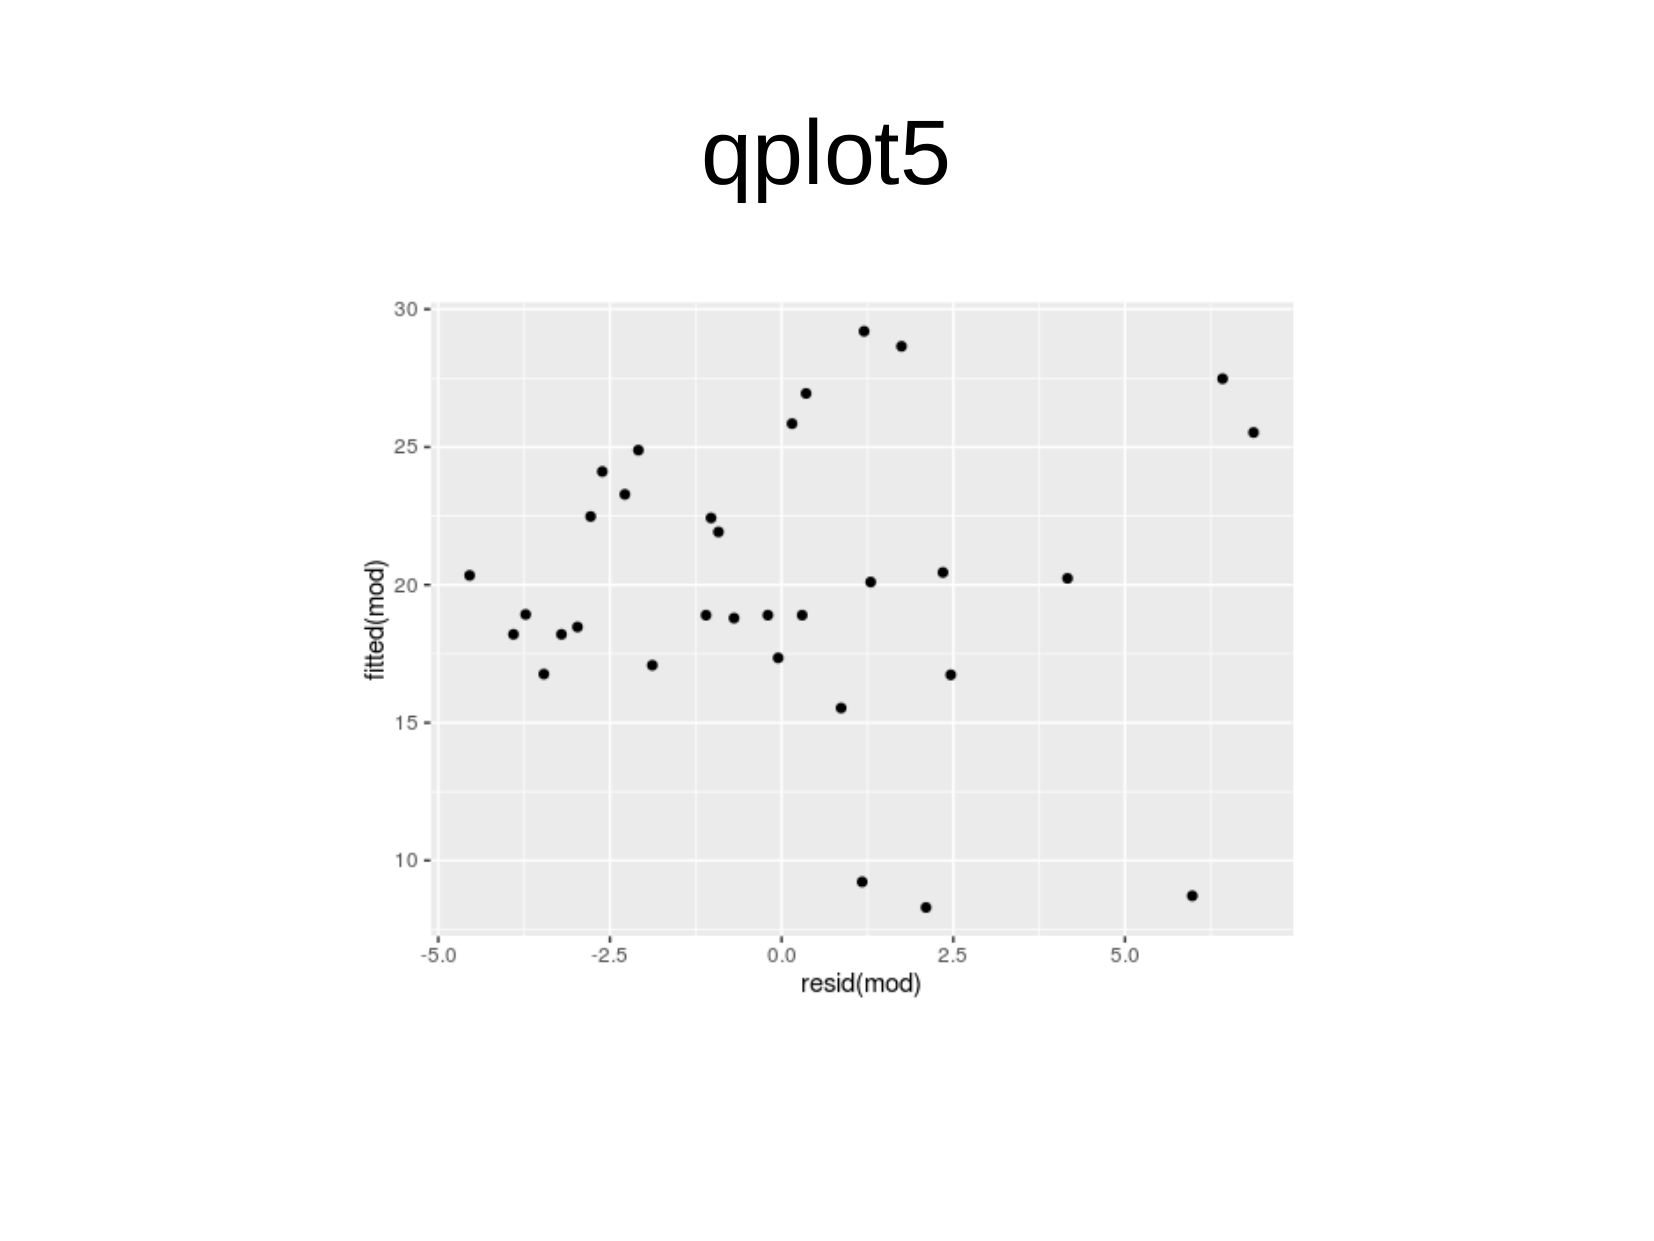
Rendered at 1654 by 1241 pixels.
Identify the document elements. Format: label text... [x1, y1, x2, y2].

title qplot5 [82, 49, 1571, 257]
picture [347, 290, 1306, 1010]
